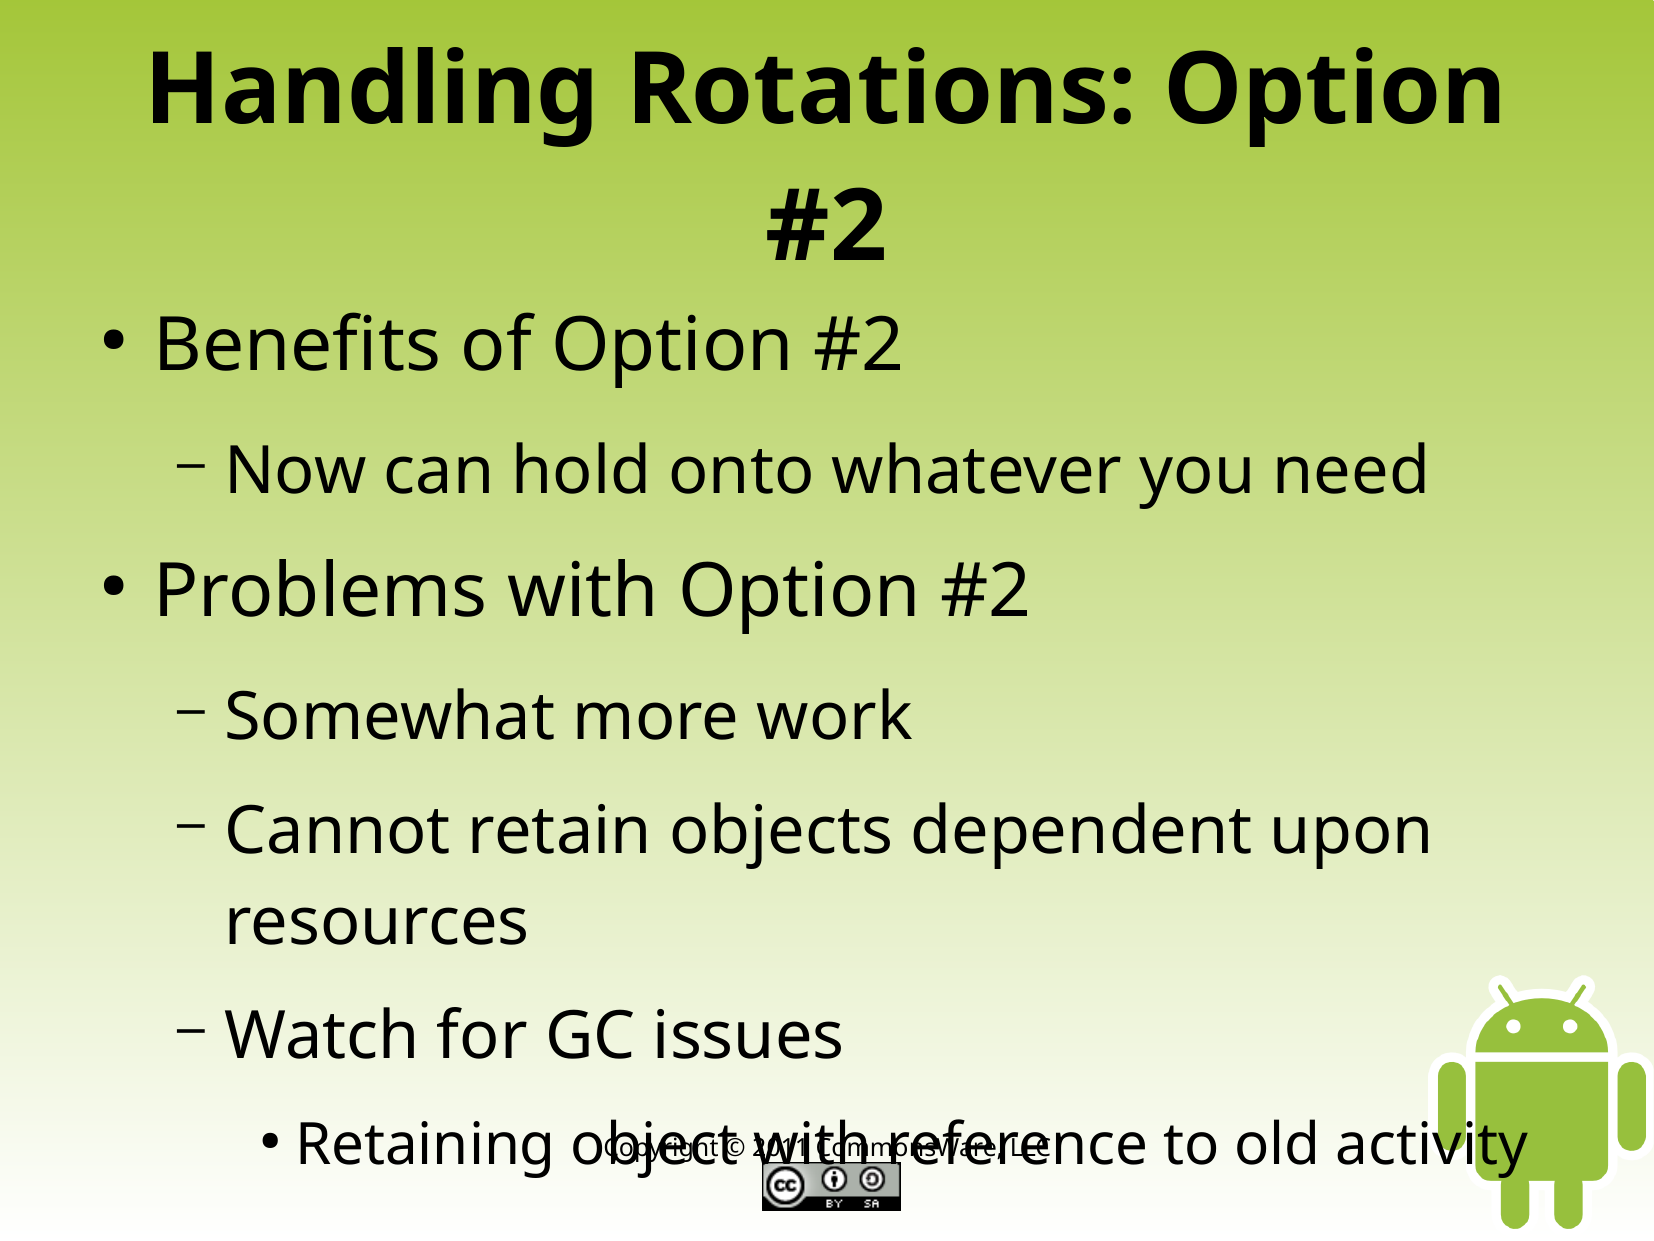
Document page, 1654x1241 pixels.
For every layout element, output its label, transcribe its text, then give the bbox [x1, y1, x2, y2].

picture [1428, 975, 1654, 1238]
list Benefits of Option #2 Now can hold onto whatever you need Problems with Option #2 Somewhat more work Cannot retain objects dependent upon resources Watch for GC issues Retaining object with reference to old activity [82, 290, 1538, 1088]
picture [762, 1162, 901, 1211]
title Handling Rotations: Option #2 [82, 49, 1571, 257]
